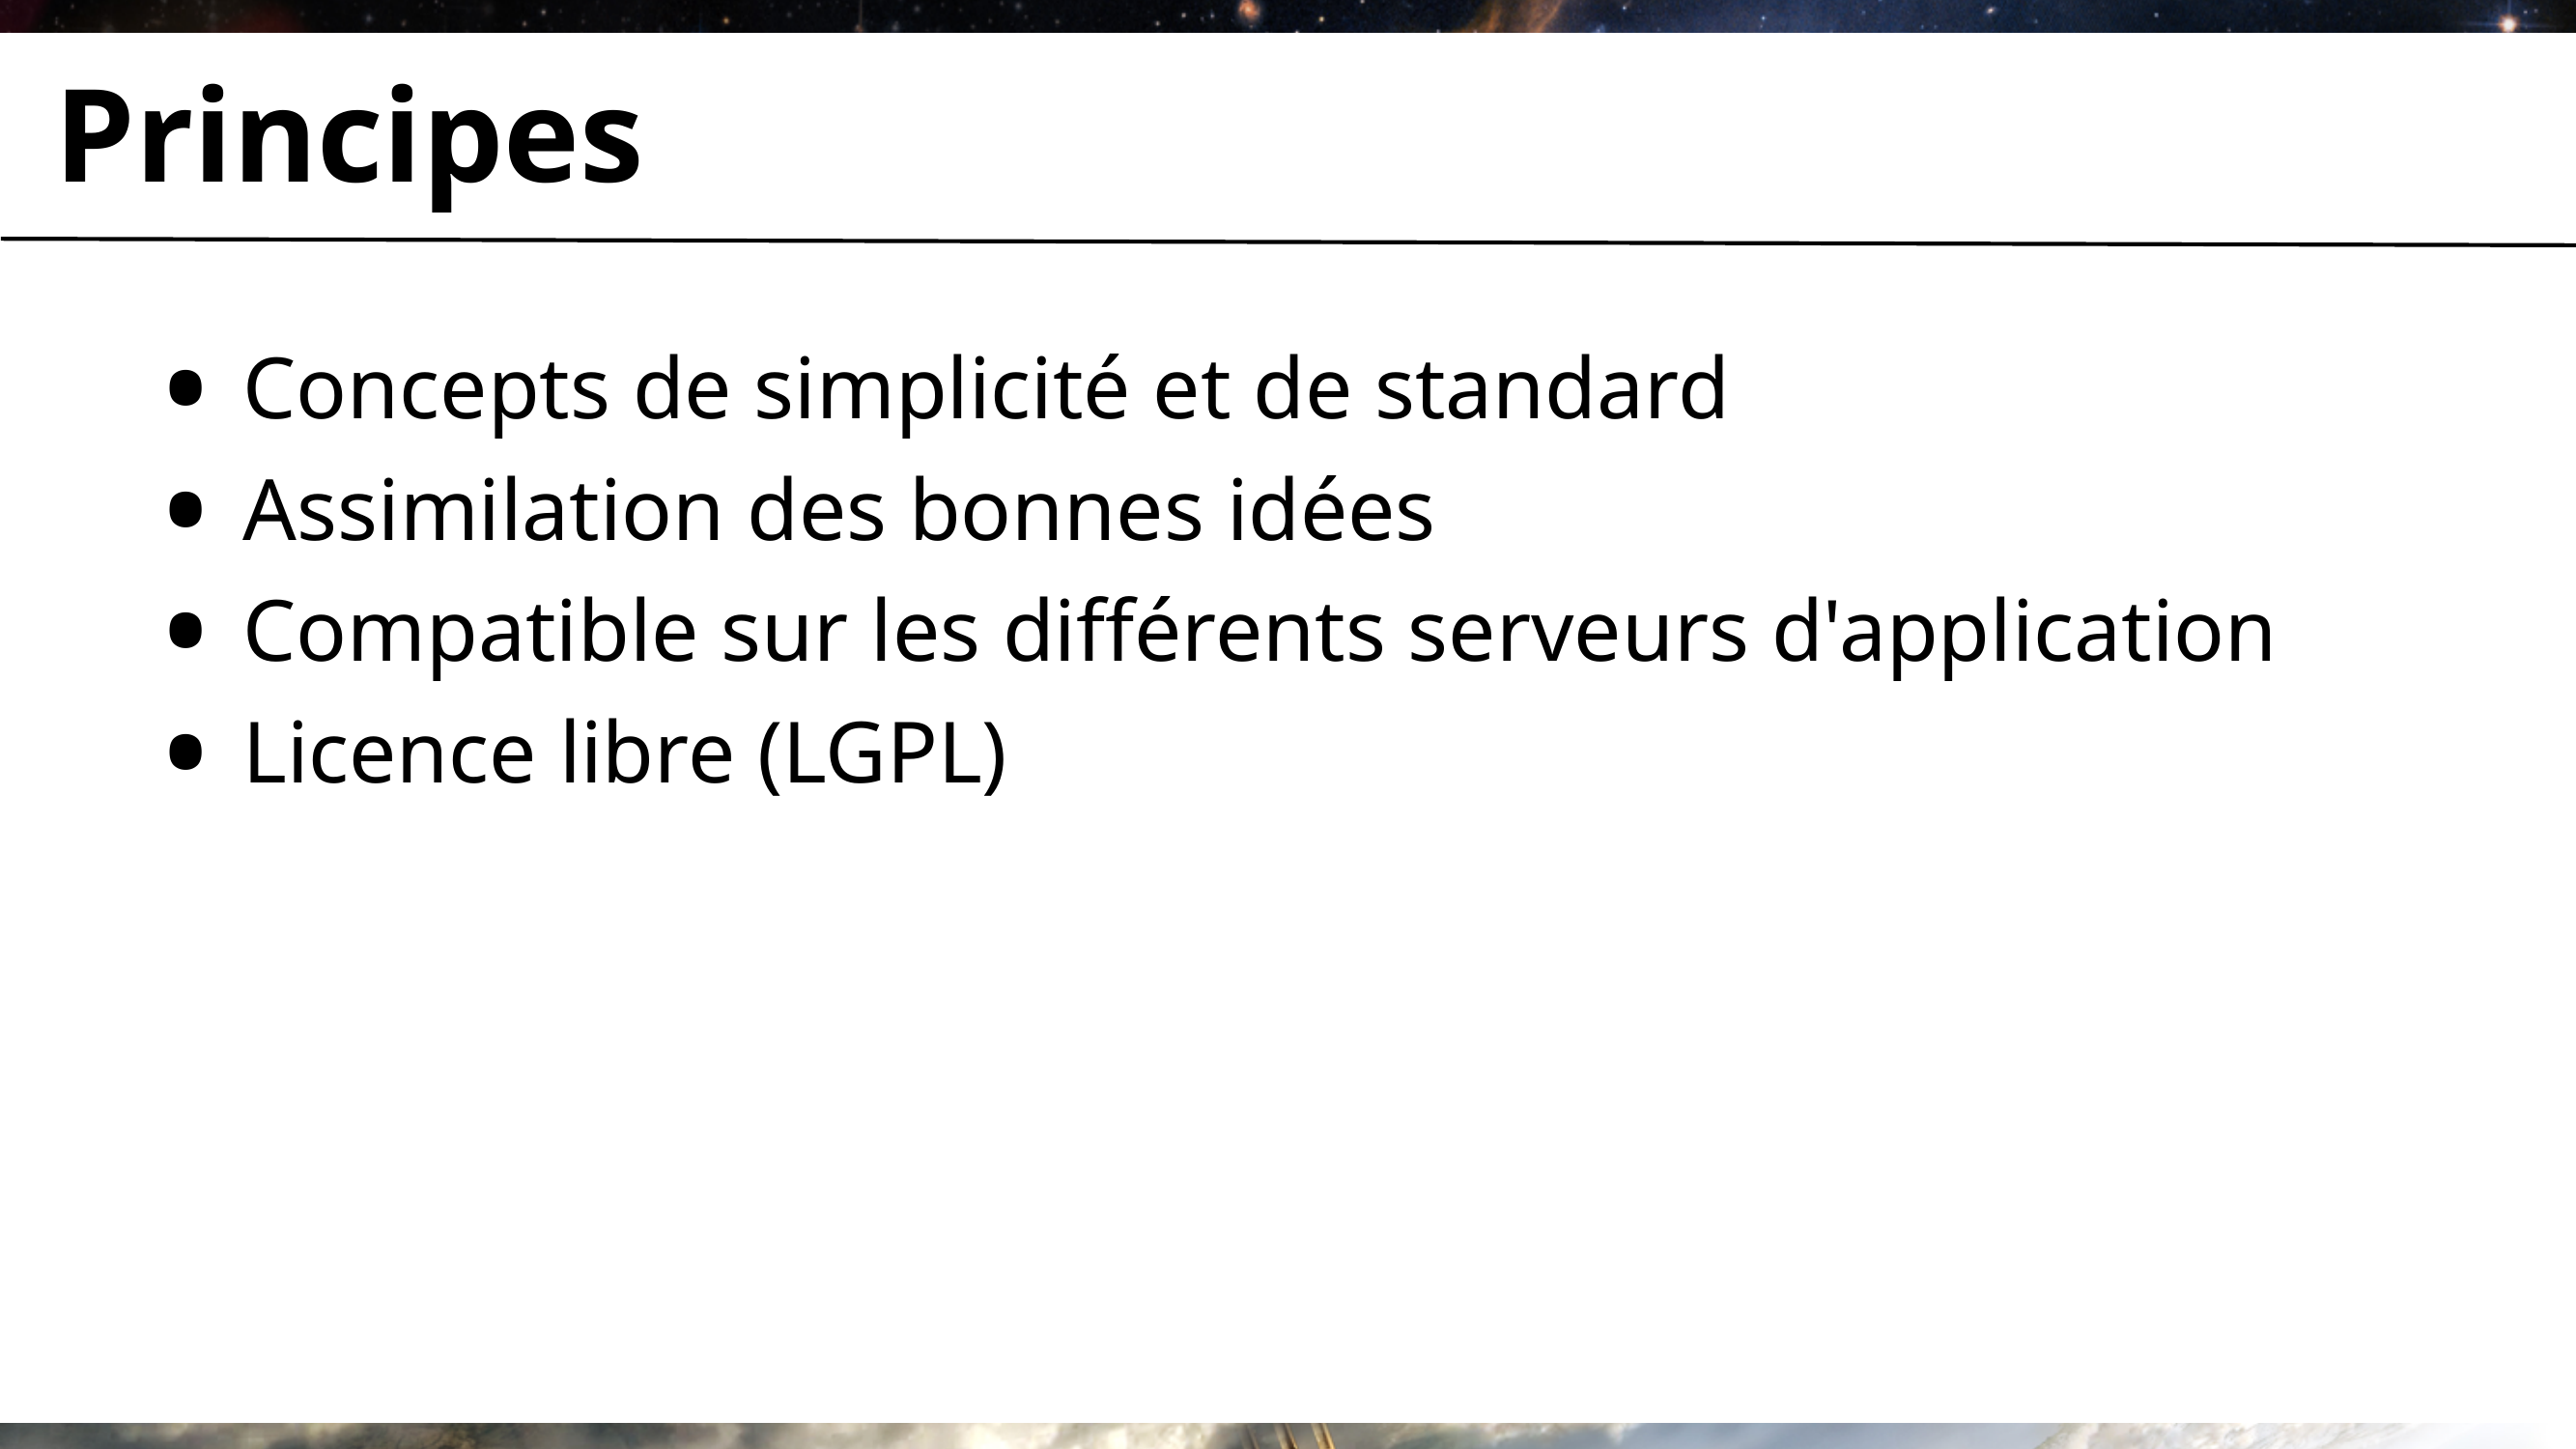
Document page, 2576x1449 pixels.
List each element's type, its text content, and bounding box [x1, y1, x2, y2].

picture [0, 1423, 2576, 1449]
list Concepts de simplicité et de standard Assimilation des bonnes idées Compatible sur les différents serveurs d'application Licence libre (LGPL) [116, 326, 2457, 1387]
title Principes [45, 12, 2528, 250]
picture [0, 0, 2576, 33]
